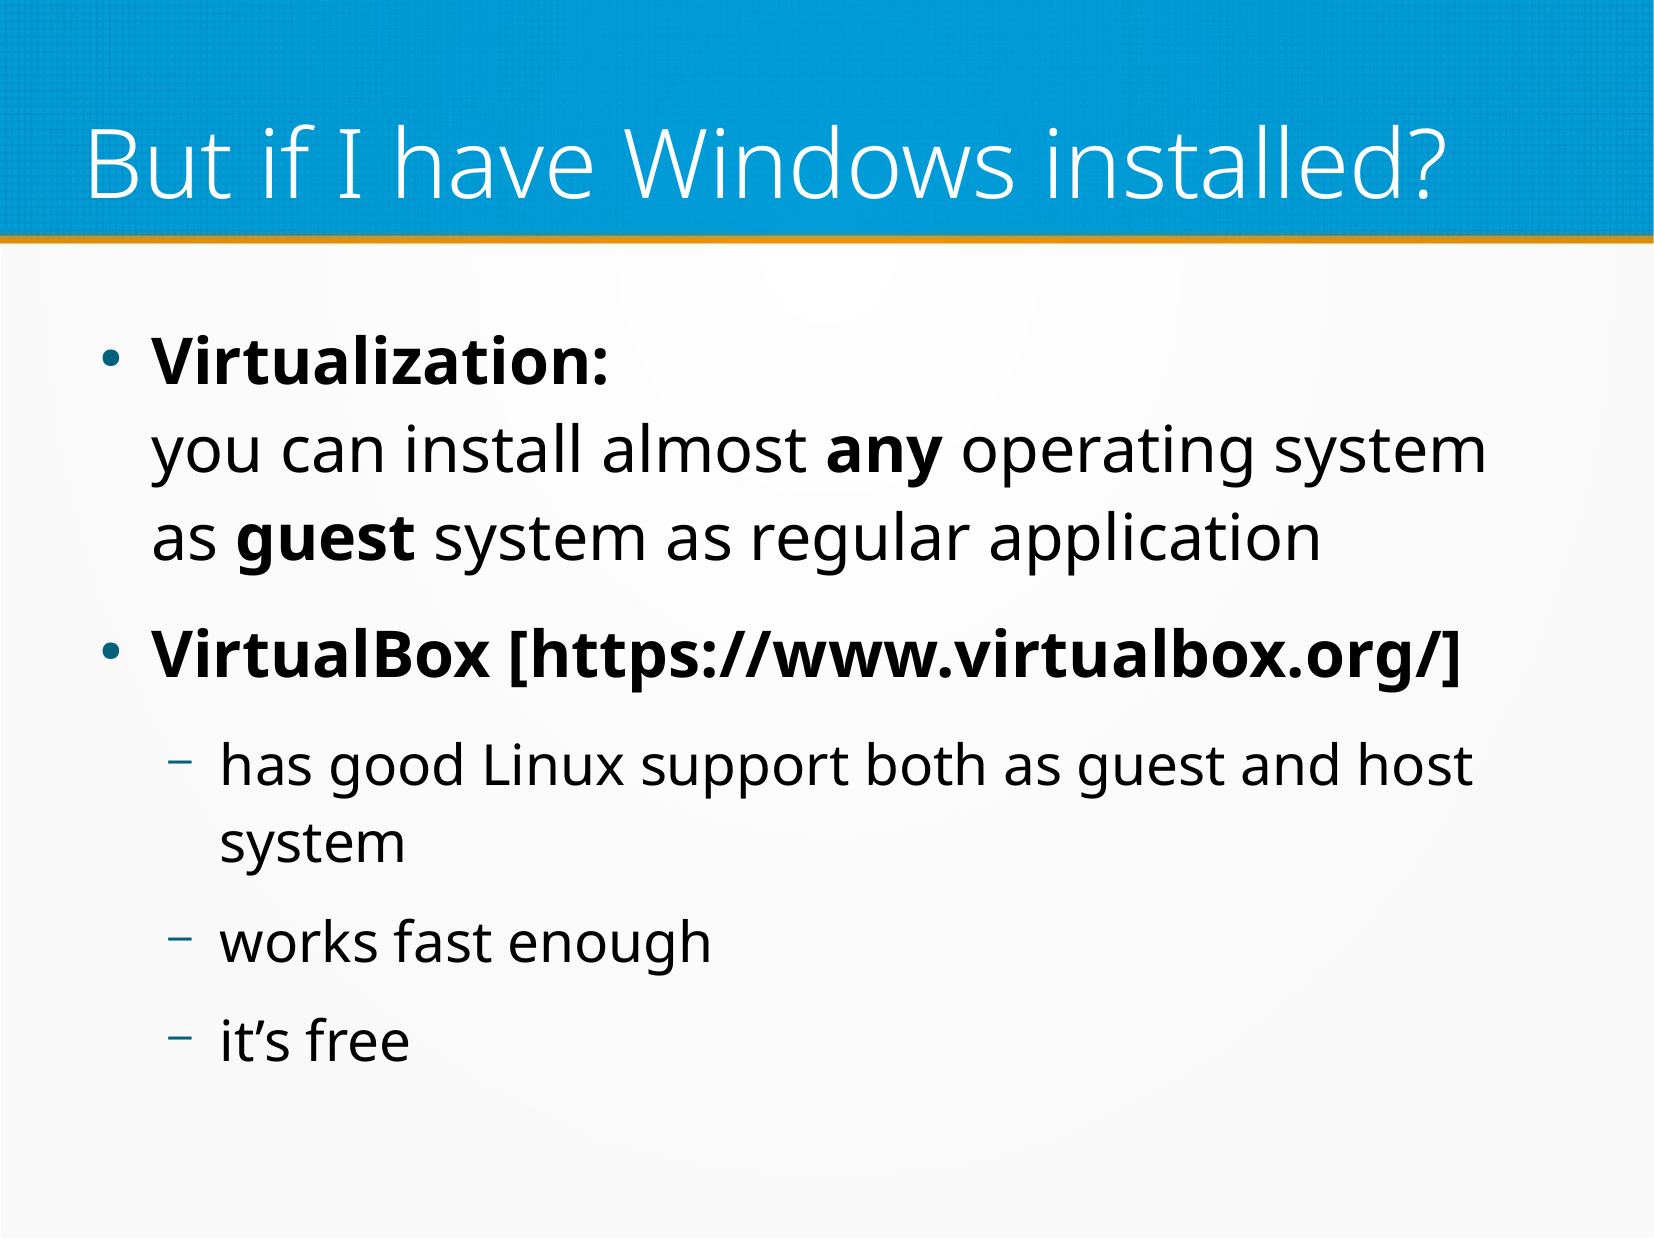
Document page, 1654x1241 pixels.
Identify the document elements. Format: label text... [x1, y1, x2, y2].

list Virtualization: you can install almost any operating system as guest system as regular application VirtualBox [https://www.virtualbox.org/] has good Linux support both as guest and host system works fast enough it’s free [82, 315, 1563, 1081]
picture [0, 233, 1654, 1241]
title But if I have Windows installed? [82, 19, 1571, 227]
